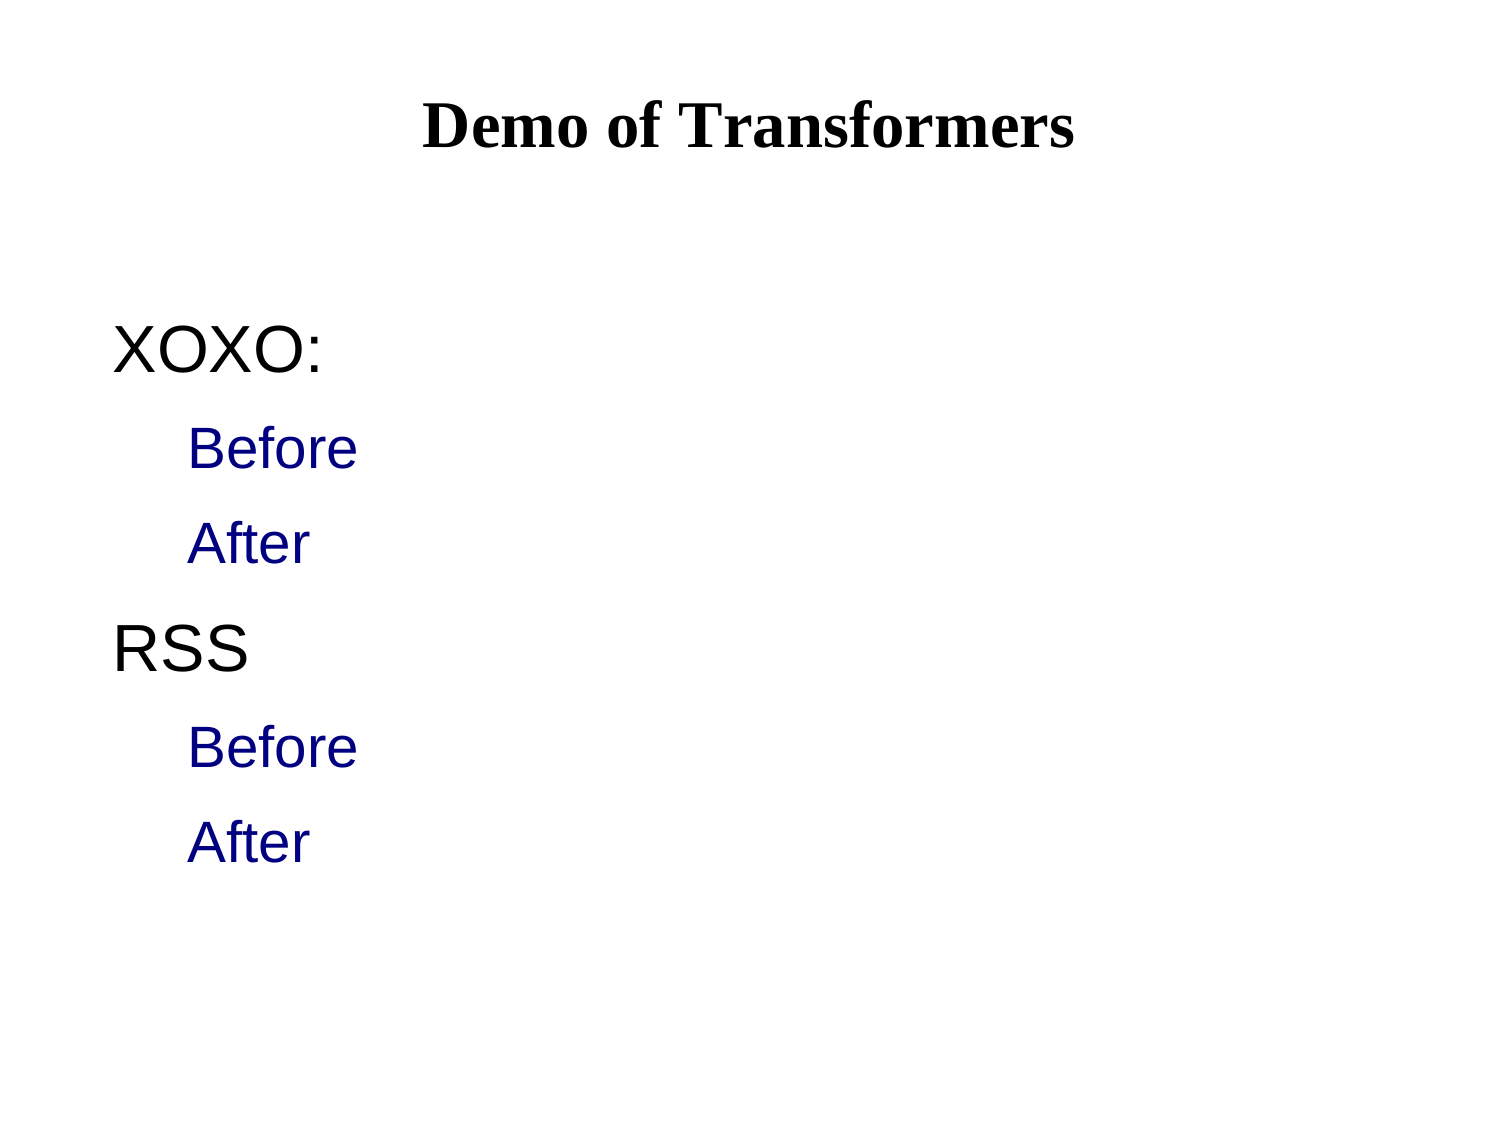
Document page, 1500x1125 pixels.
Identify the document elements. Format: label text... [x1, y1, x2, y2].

list XOXO: Before After RSS Before After [112, 324, 1387, 1055]
title Demo of Transformers [112, 35, 1387, 223]
